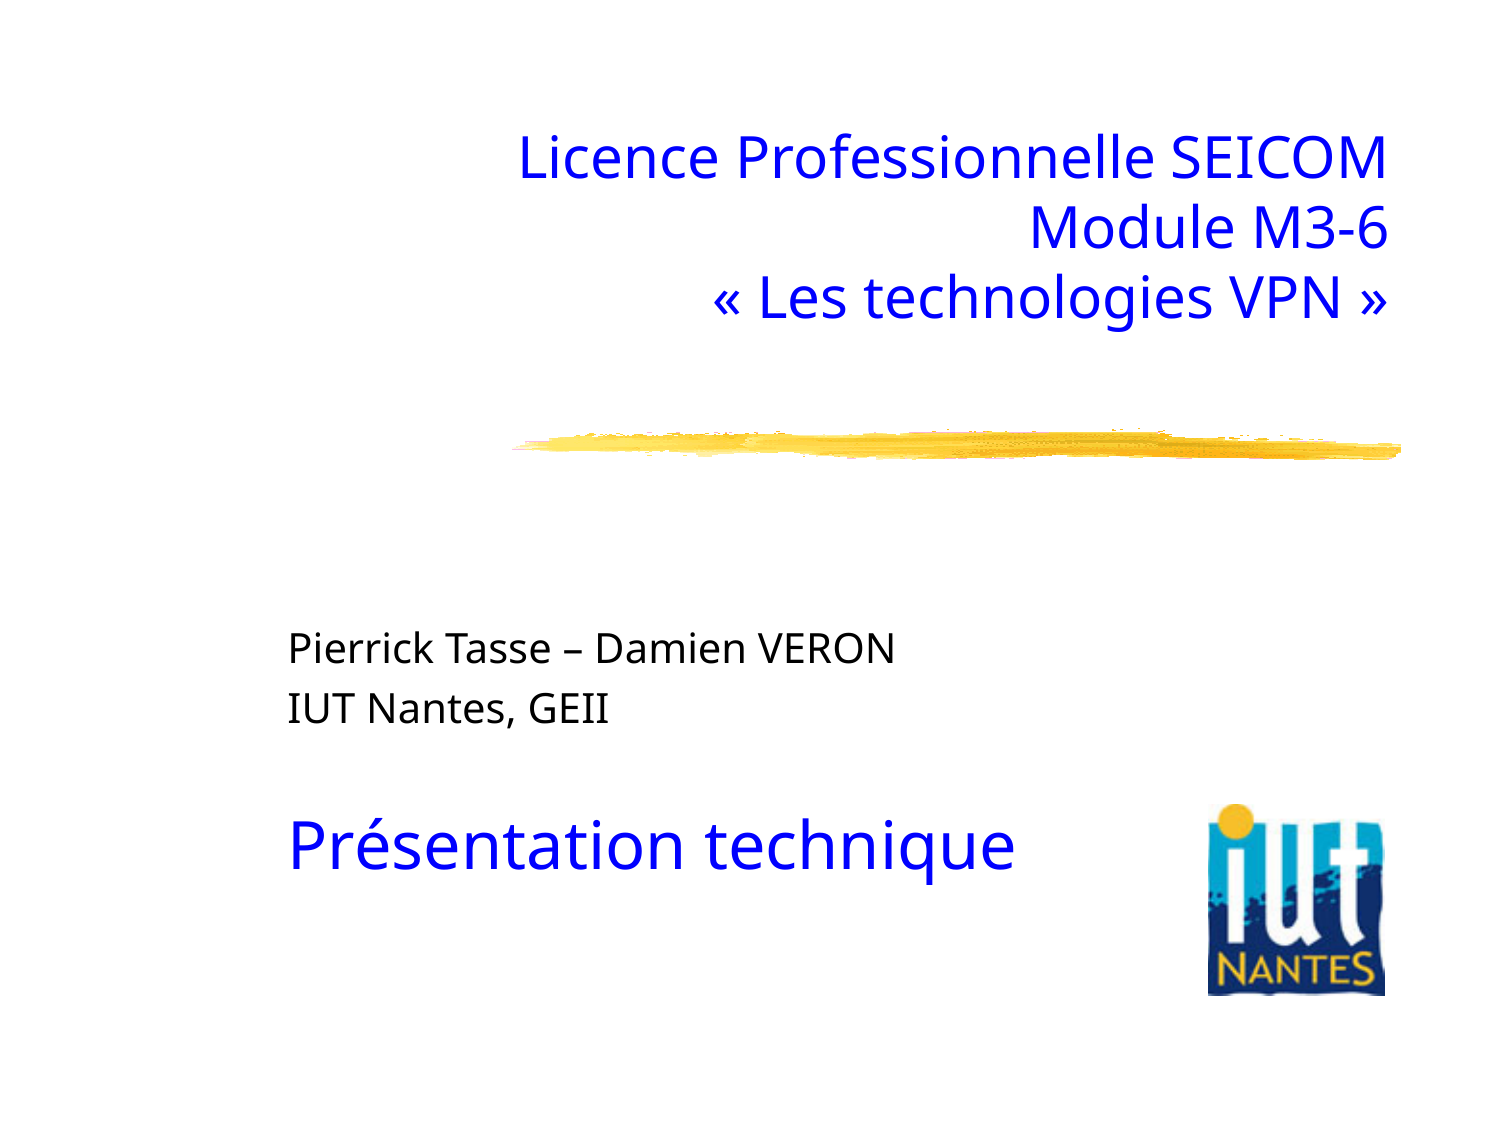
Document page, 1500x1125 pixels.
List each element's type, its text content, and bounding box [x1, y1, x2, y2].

picture [1208, 804, 1385, 996]
subtitle Pierrick Tasse – Damien VERON IUT Nantes, GEII Présentation technique [272, 614, 1323, 905]
title Licence Professionnelle SEICOM Module M3-6 « Les technologies VPN » [70, 112, 1405, 363]
picture [512, 424, 1401, 467]
